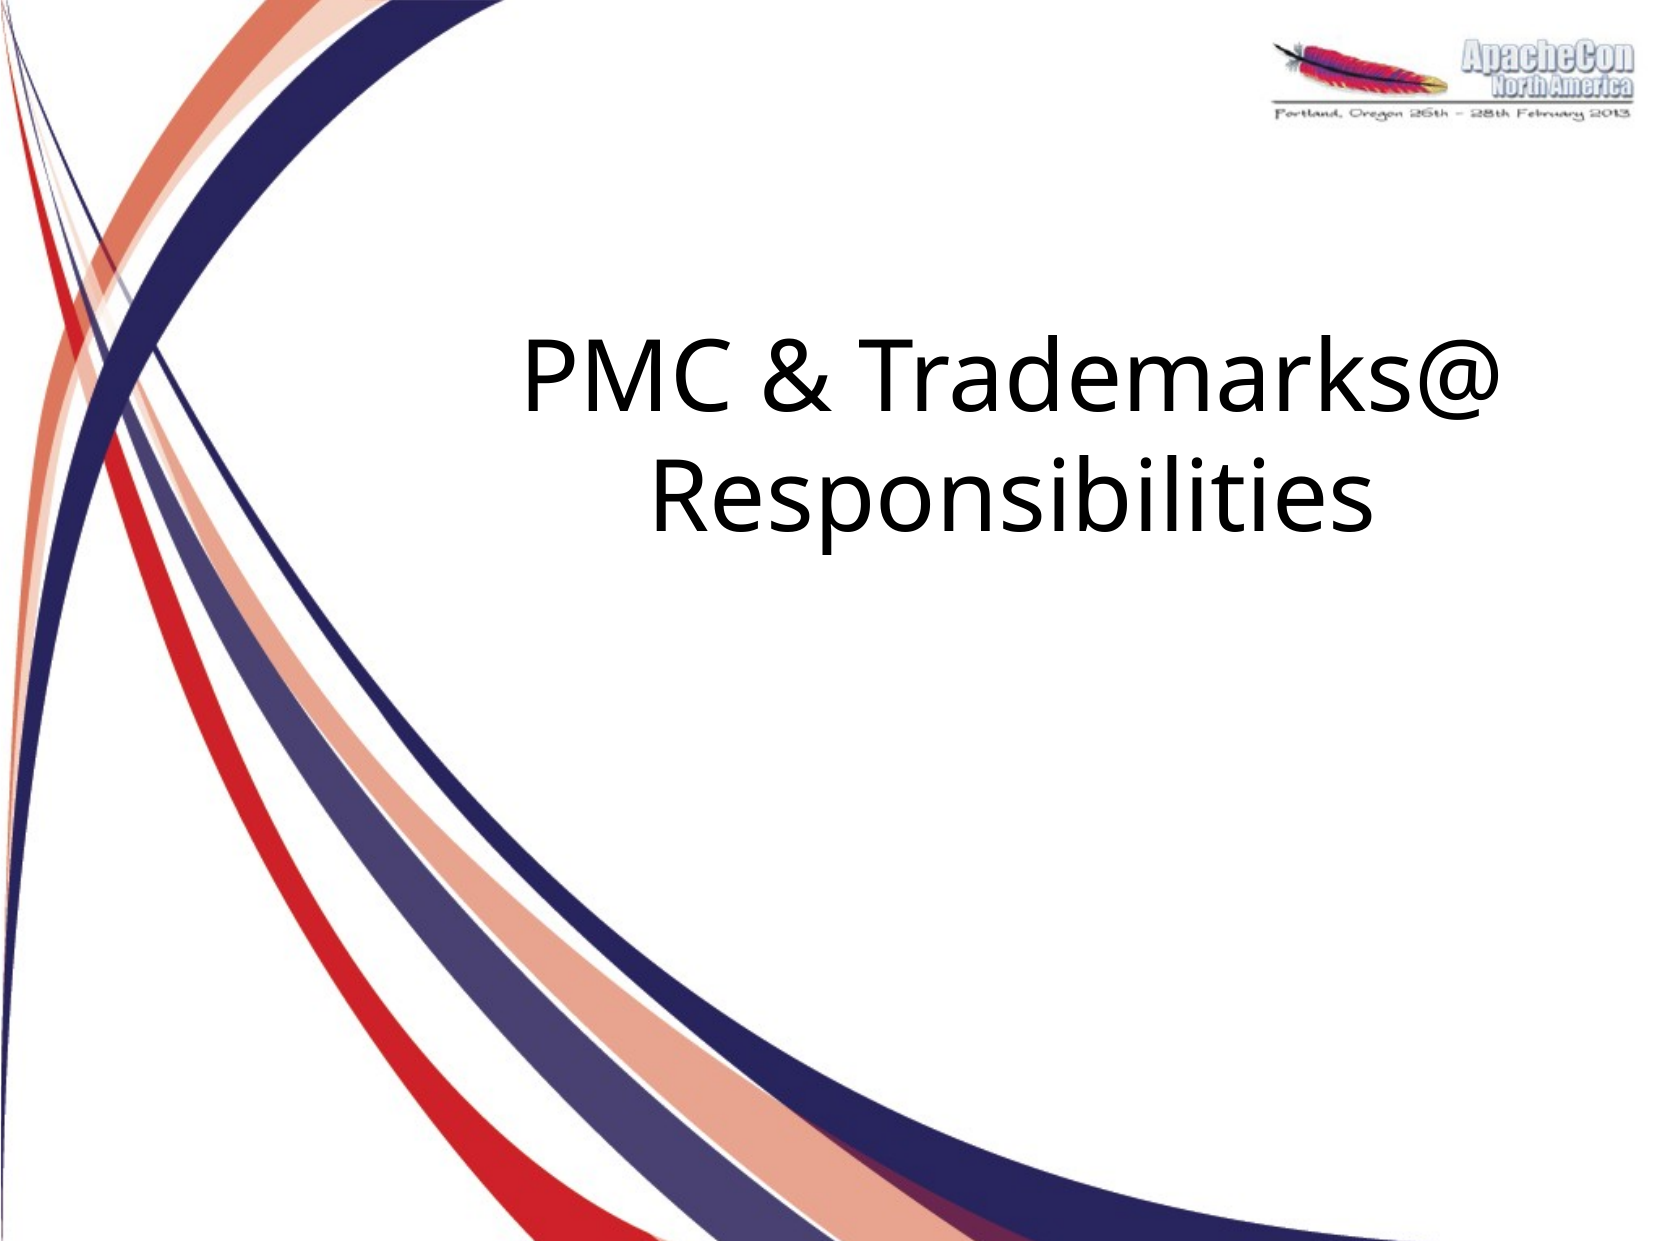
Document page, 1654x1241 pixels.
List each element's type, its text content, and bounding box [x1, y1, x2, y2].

title PMC & Trademarks@ Responsibilities [487, 300, 1538, 563]
picture [0, 0, 1654, 1241]
